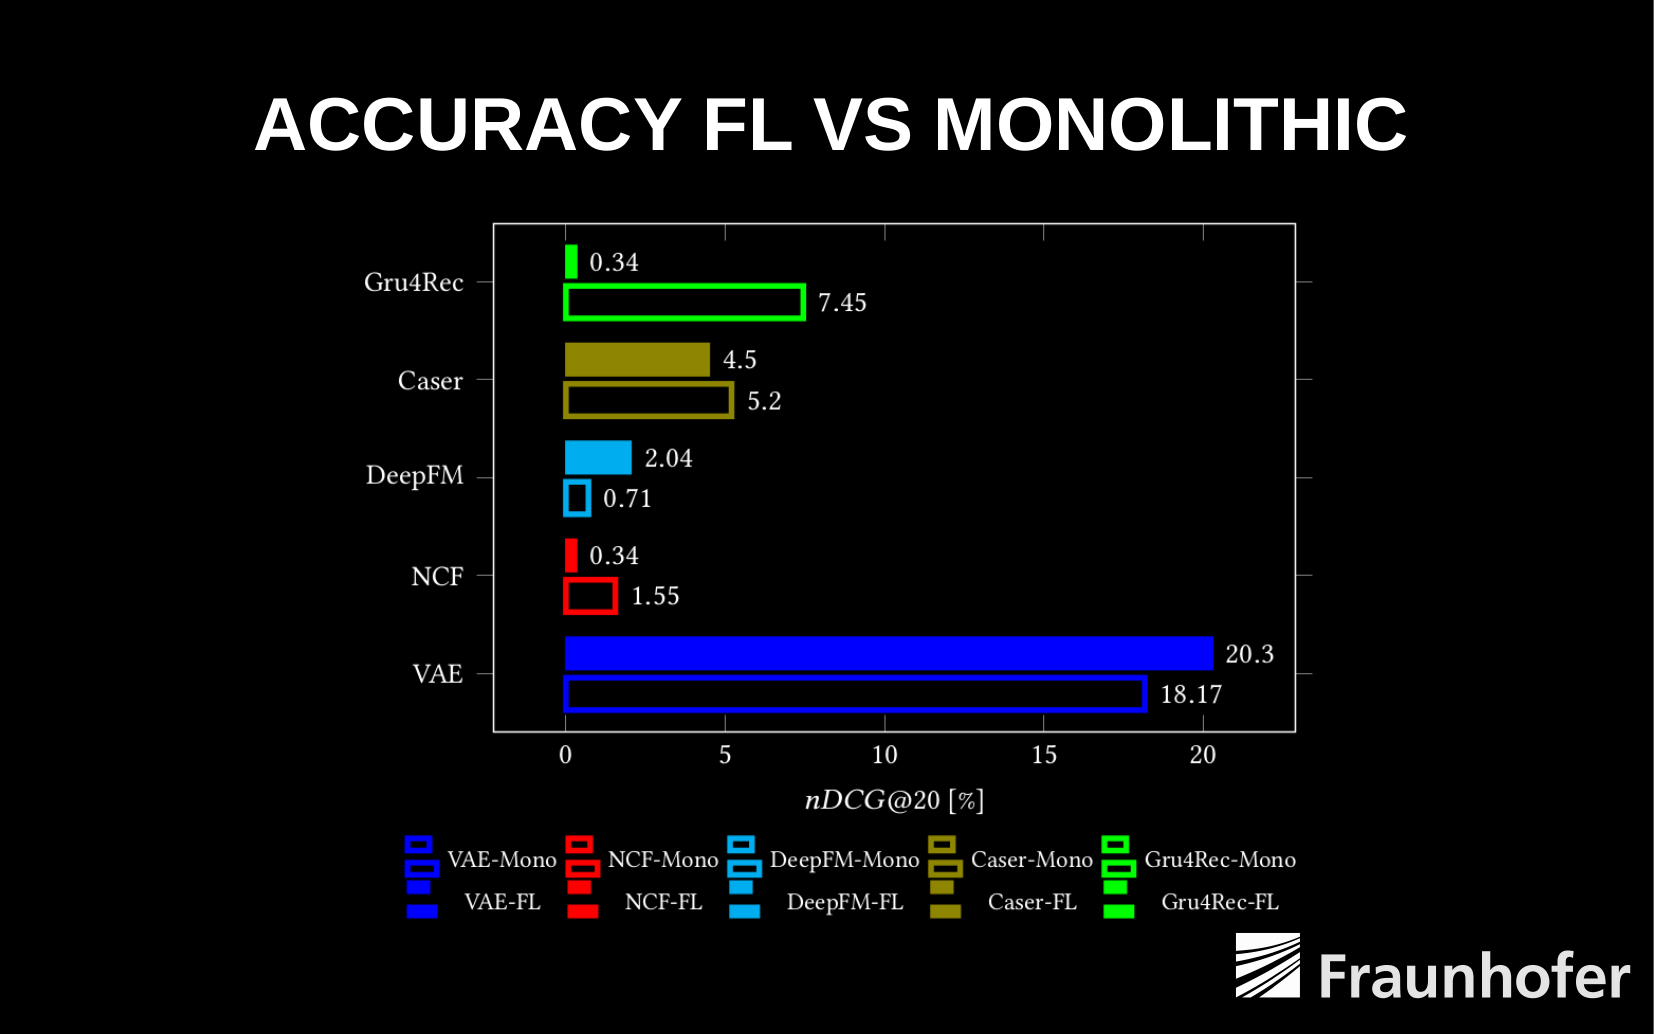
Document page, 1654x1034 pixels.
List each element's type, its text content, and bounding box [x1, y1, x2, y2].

picture [1234, 931, 1632, 1000]
picture [363, 220, 1315, 922]
title ACCURACY FL vs Monolithic [49, 34, 1613, 207]
